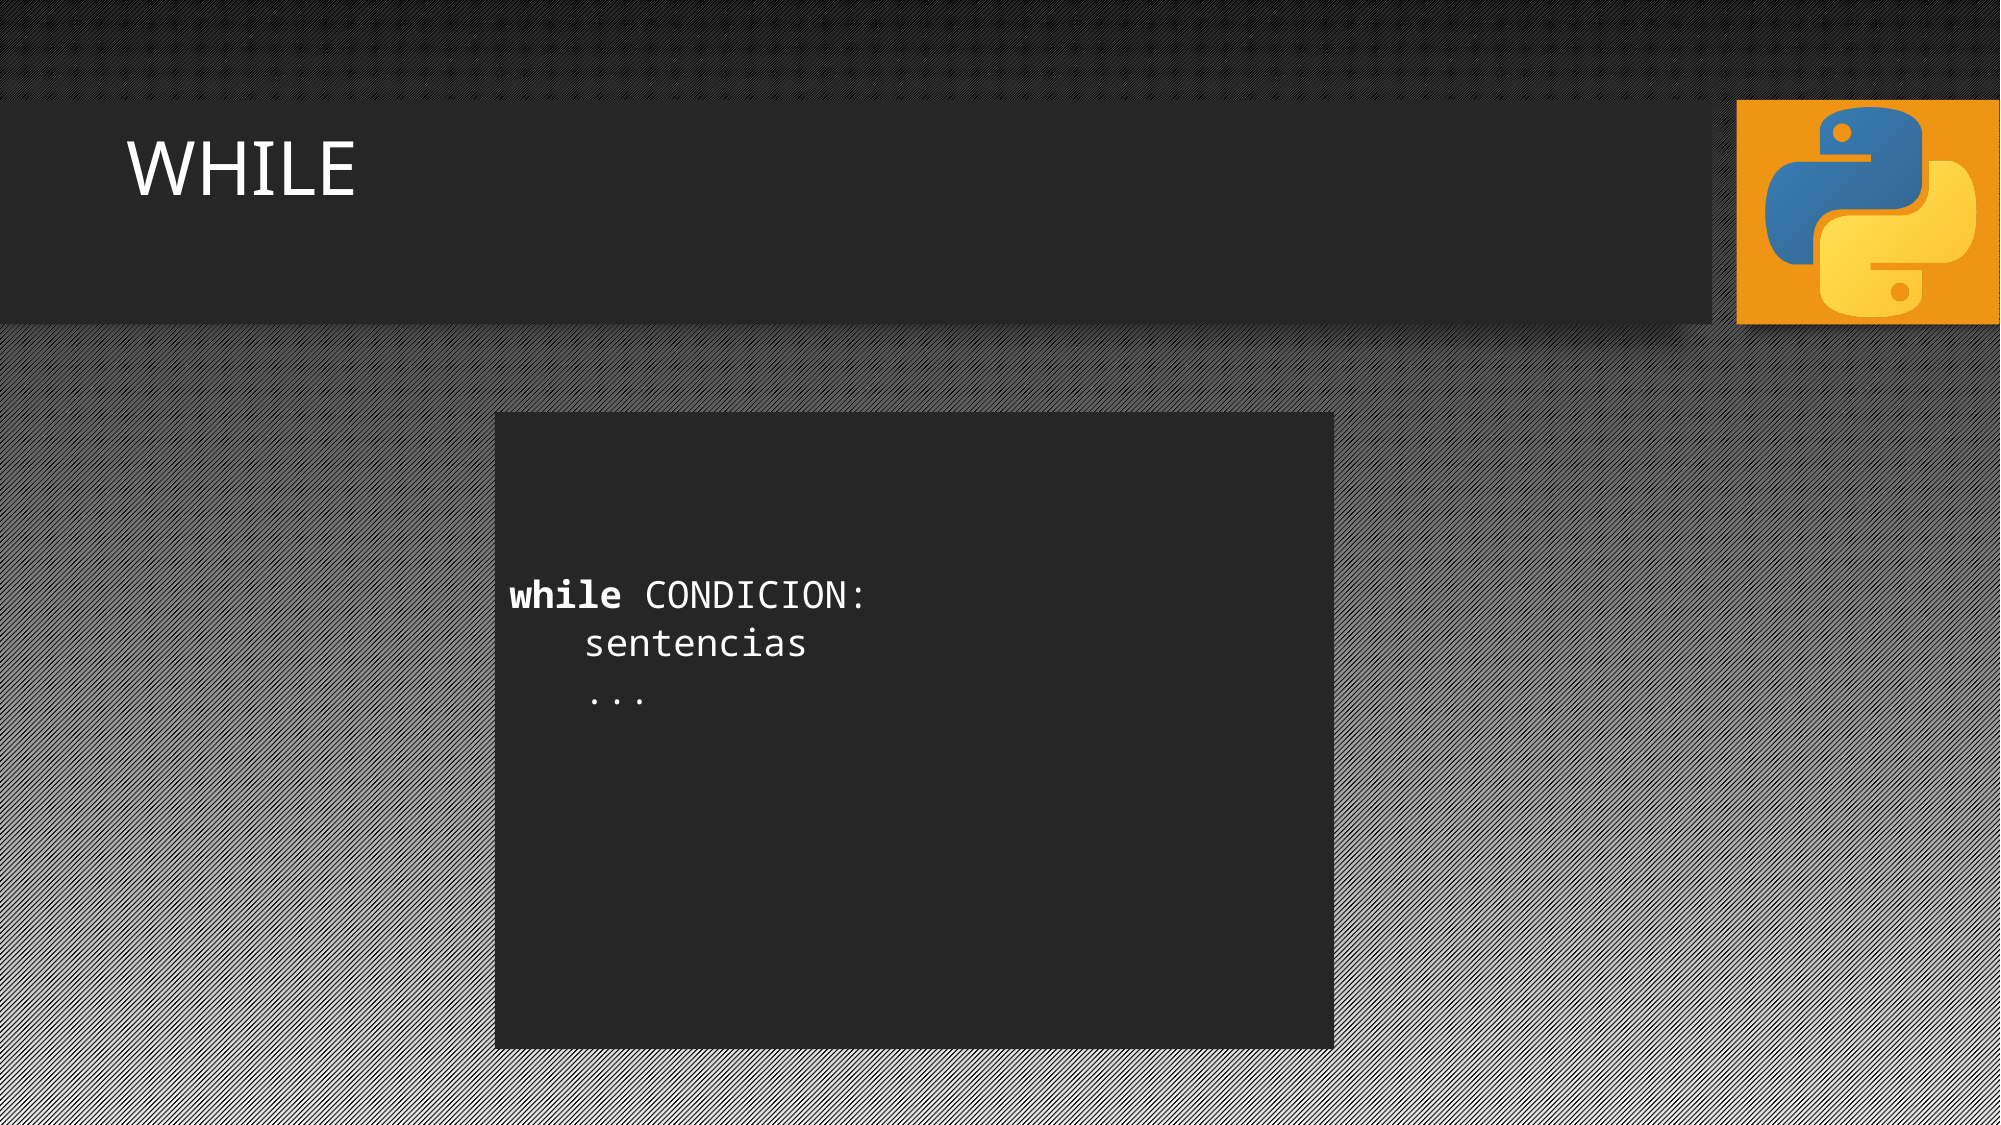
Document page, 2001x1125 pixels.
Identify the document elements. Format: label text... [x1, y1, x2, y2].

list [111, 383, 1879, 1078]
title WHILE [111, 123, 1689, 301]
text_box while CONDICION: sentencias ... [494, 412, 1335, 1050]
picture [1765, 107, 1977, 318]
picture [0, 0, 2000, 1125]
